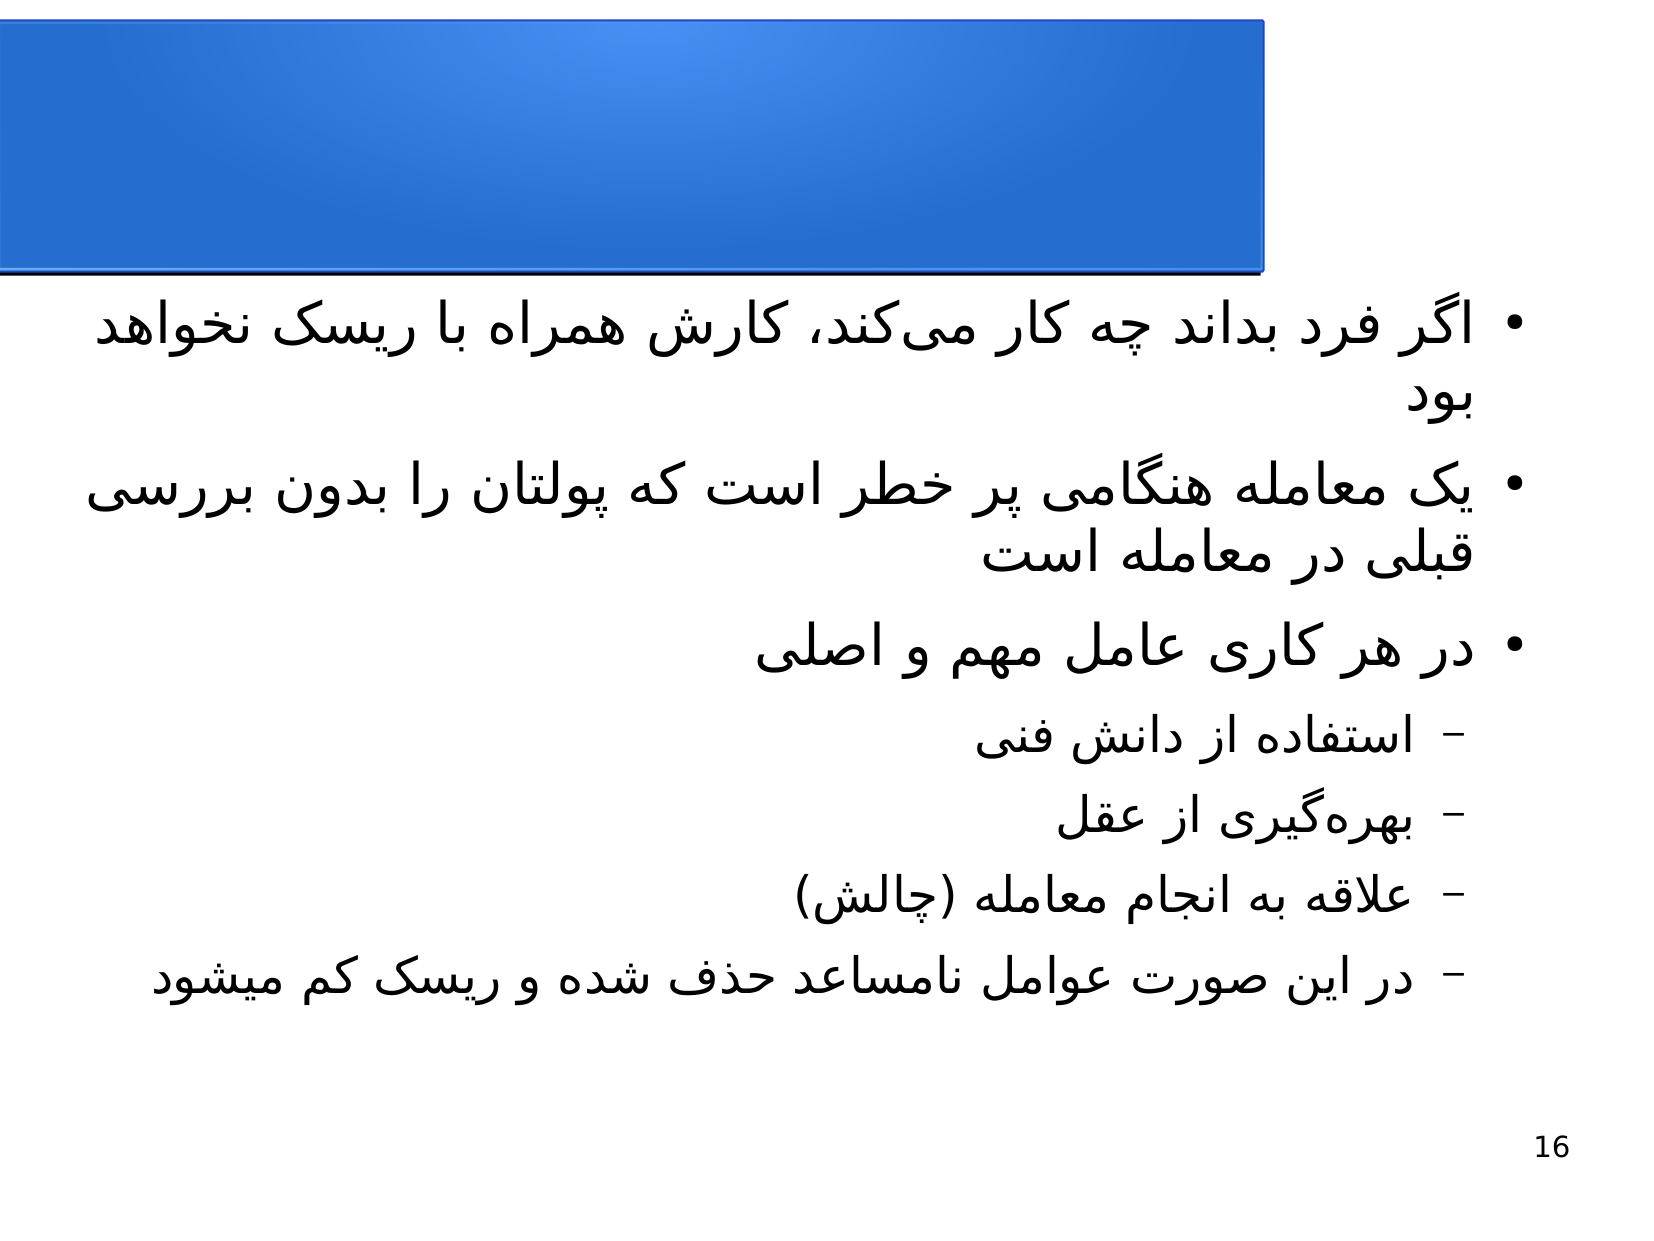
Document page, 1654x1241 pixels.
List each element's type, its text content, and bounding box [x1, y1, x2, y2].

list اگر فرد بداند چه کار می‌کند، کارش همراه با ریسک نخواهد بود یک معامله هنگامی پر خطر است که پولتان را بدون بررسی قبلی در معامله است در هر کاری عامل مهم و اصلی استفاده از دانش فنی بهره‌گیری از عقل علاقه به انجام معامله (چالش) در این صورت عوامل نامساعد حذف شده و ریسک کم میشود [82, 290, 1538, 1010]
